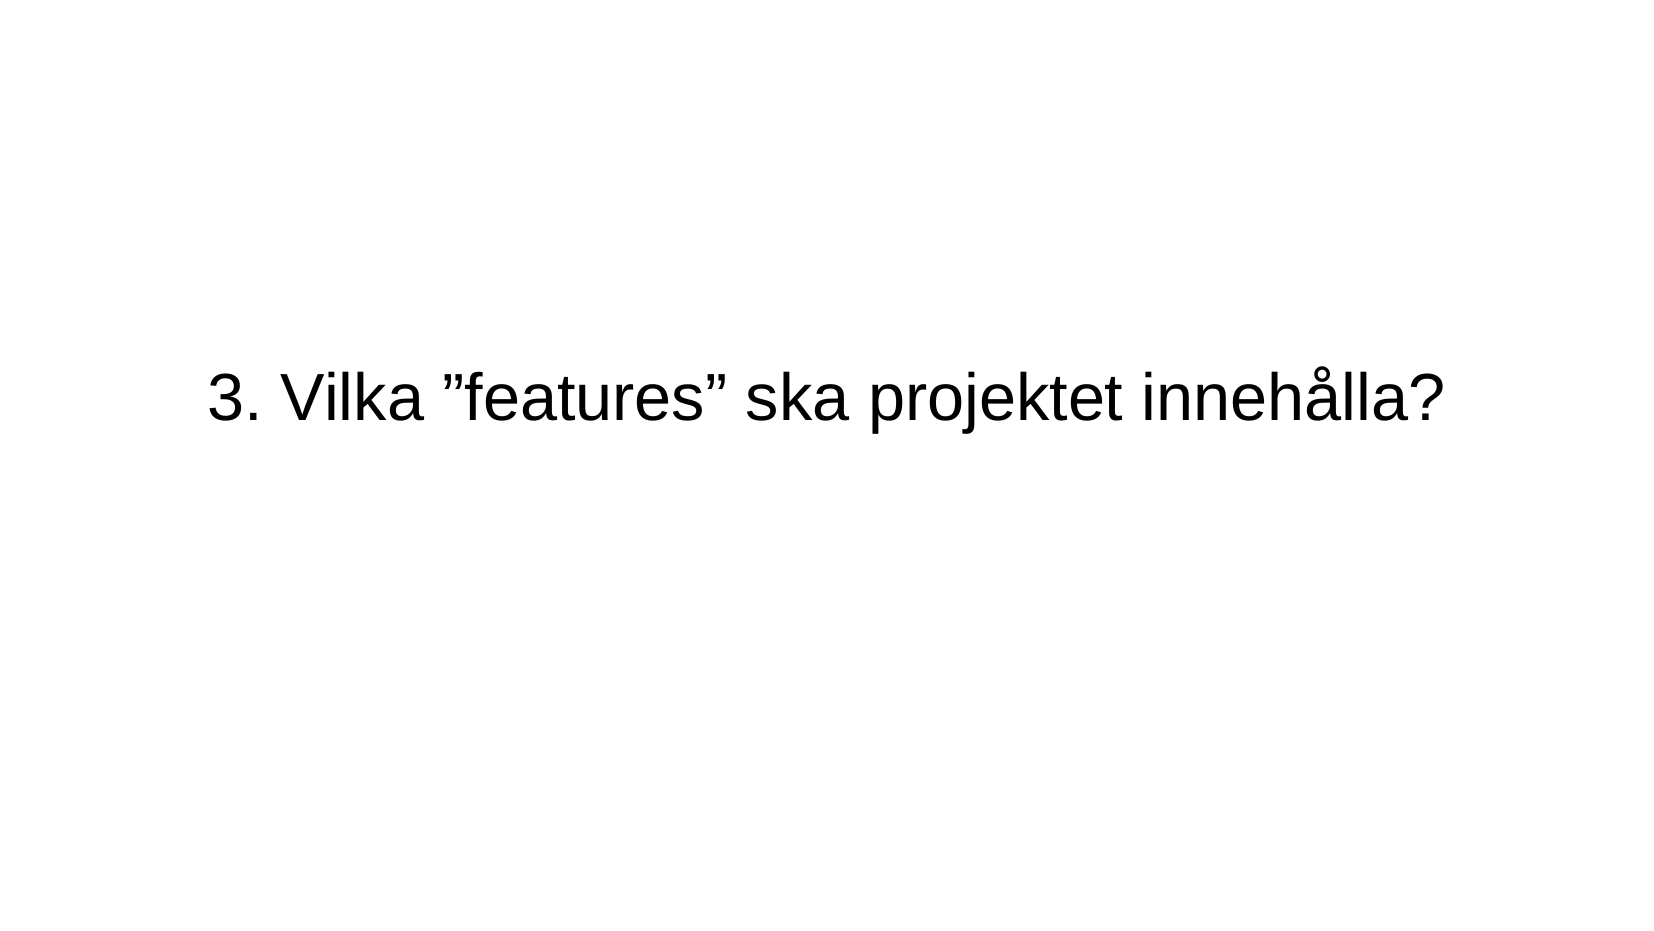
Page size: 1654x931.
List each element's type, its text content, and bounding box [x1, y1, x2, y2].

subtitle 3. Vilka ”features” ska projektet innehålla? [82, 37, 1571, 757]
